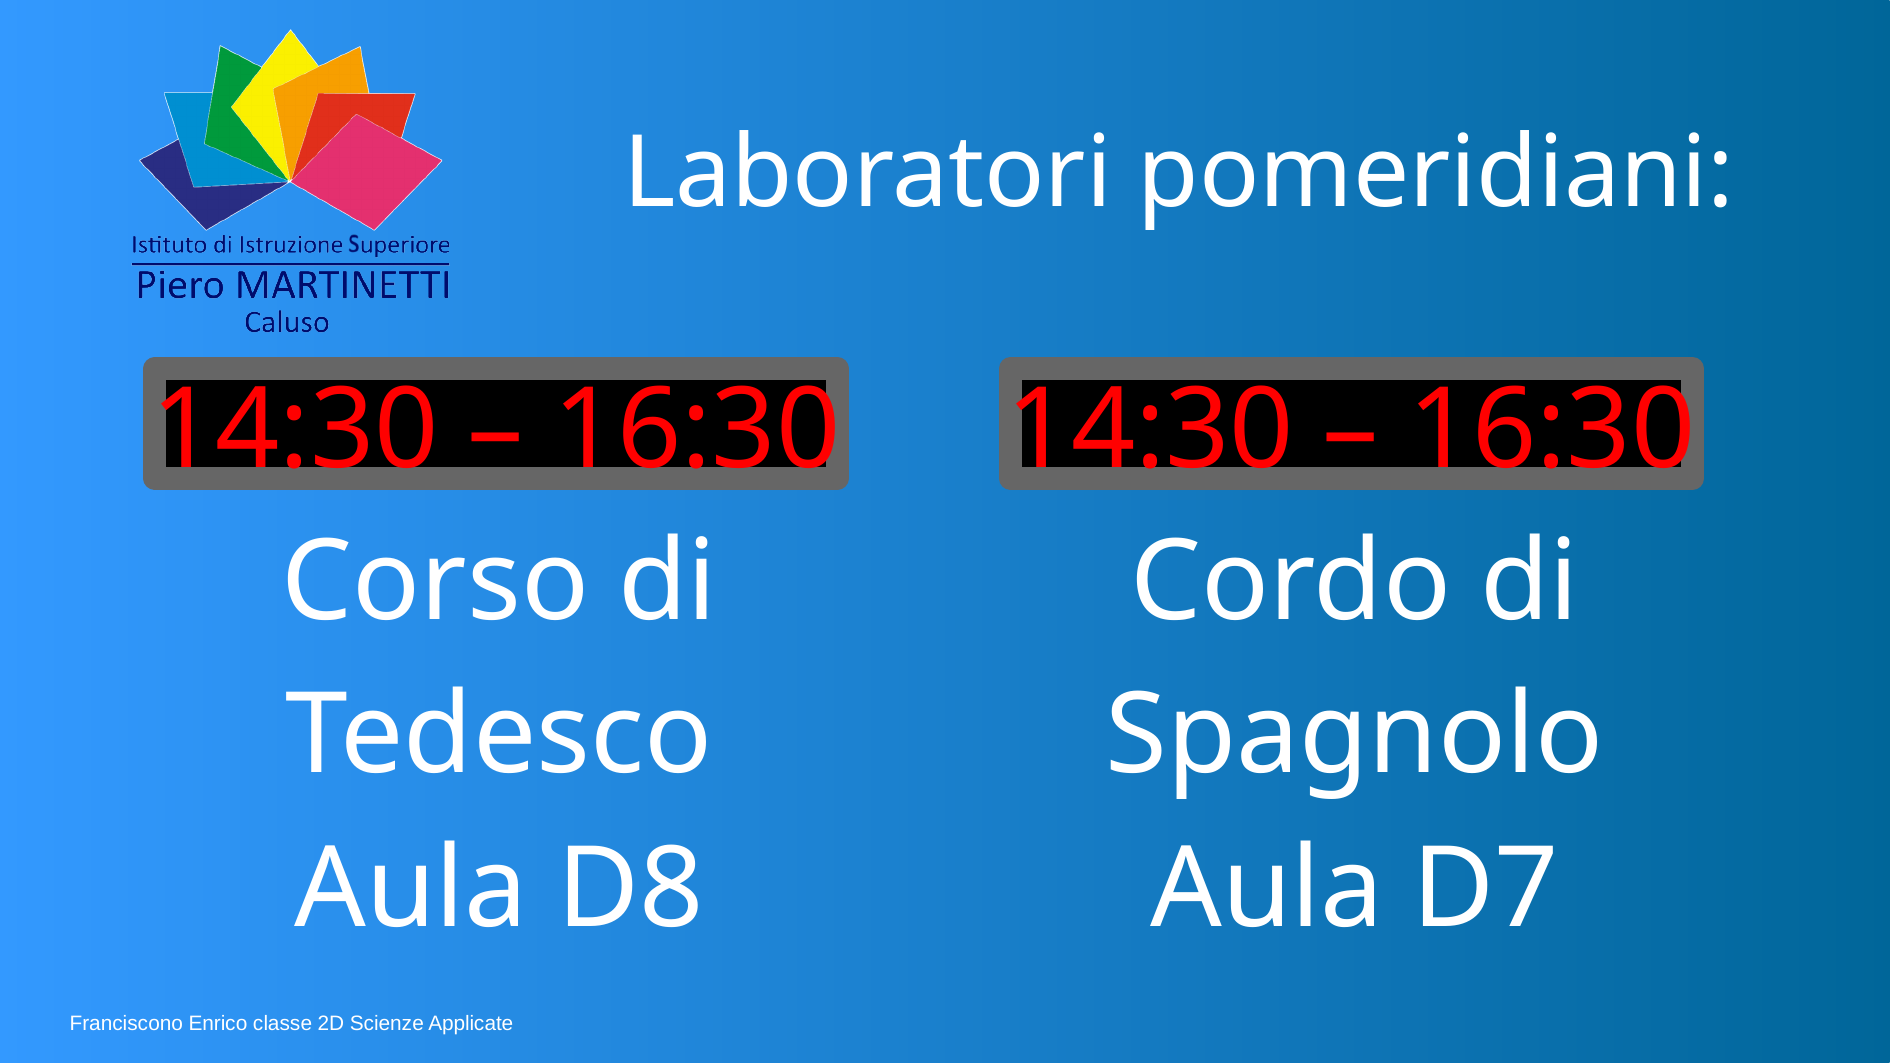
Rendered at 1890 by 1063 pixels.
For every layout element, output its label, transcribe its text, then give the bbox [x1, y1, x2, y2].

text_box Franciscono Enrico classe 2D Scienze Applicate [54, 1004, 628, 1063]
text_box Laboratori pomeridiani: [591, 91, 1861, 338]
text_box Corso di Tedesco Aula D8 [0, 491, 607, 1042]
picture [0, 23, 591, 355]
text_box 14:30 – 16:30 [1010, 368, 1693, 479]
text_box Cordo di Spagnolo Aula D7 [607, 491, 1890, 1042]
text_box 14:30 – 16:30 [154, 368, 838, 479]
